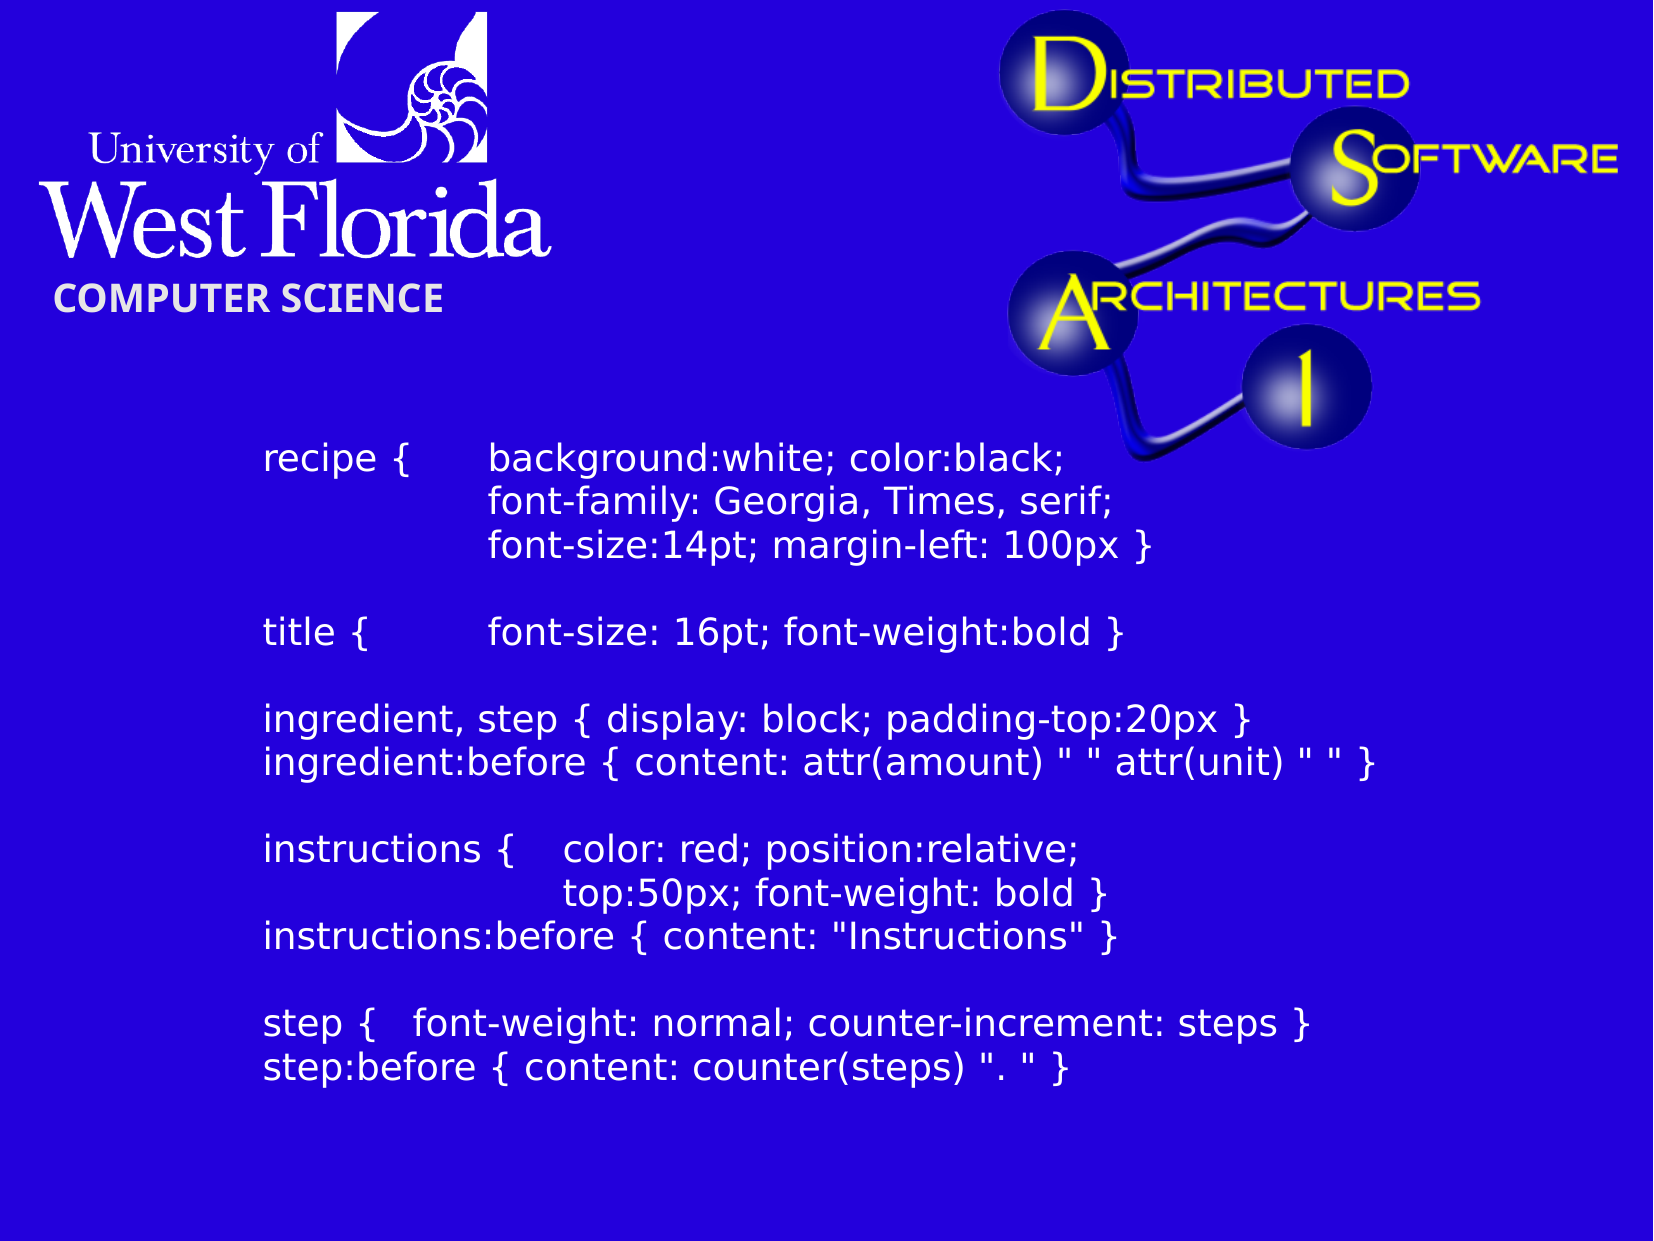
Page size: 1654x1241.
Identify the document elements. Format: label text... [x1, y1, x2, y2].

text_box COMPUTER SCIENCE [37, 262, 563, 334]
picture [910, 0, 1653, 506]
picture [37, 0, 559, 262]
text_box recipe { background:white; color:black; font-family: Georgia, Times, serif; font-size:14pt; margin-left: 100px } title { font-size: 16pt; font-weight:bold } ingredient, step { display: block; padding-top:20px } ingredient:before { content: attr(amount) " " attr(unit) " " } instructions { color: red; position:relative; top:50px; font-weight: bold } instructions:before { content: "Instructions" } step { font-weight: normal; counter-increment: steps } step:before { content: counter(steps) ". " } [247, 428, 1419, 1097]
